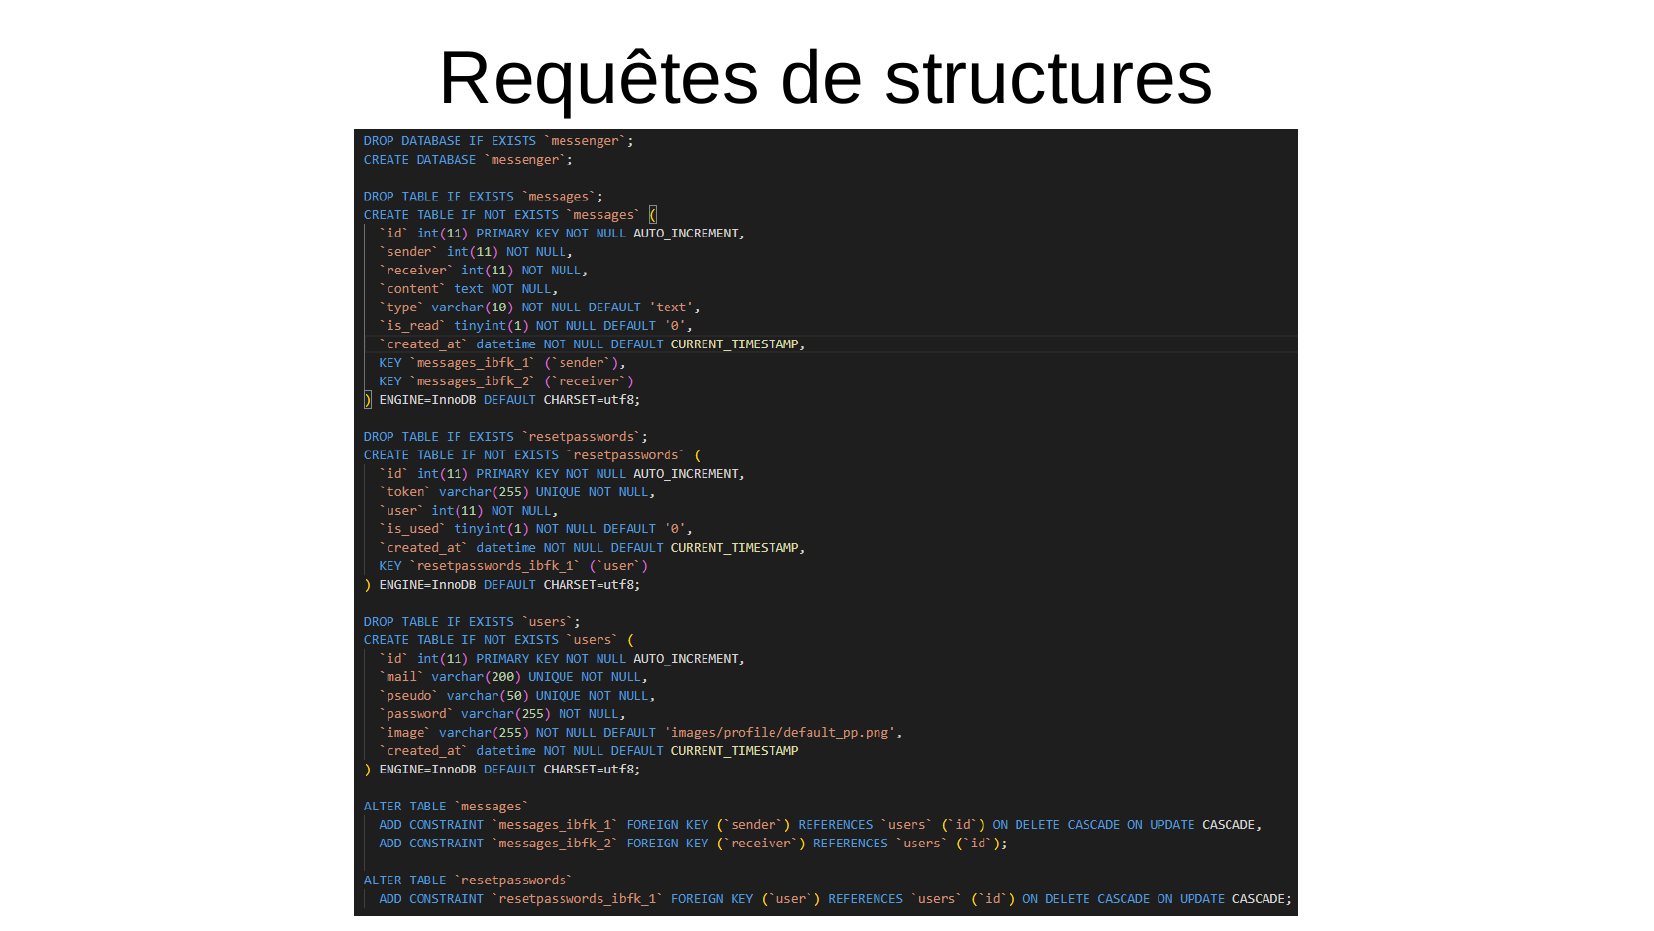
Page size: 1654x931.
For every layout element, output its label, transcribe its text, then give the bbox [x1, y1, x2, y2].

title Requêtes de structures [82, 0, 1571, 156]
picture [354, 129, 1298, 916]
